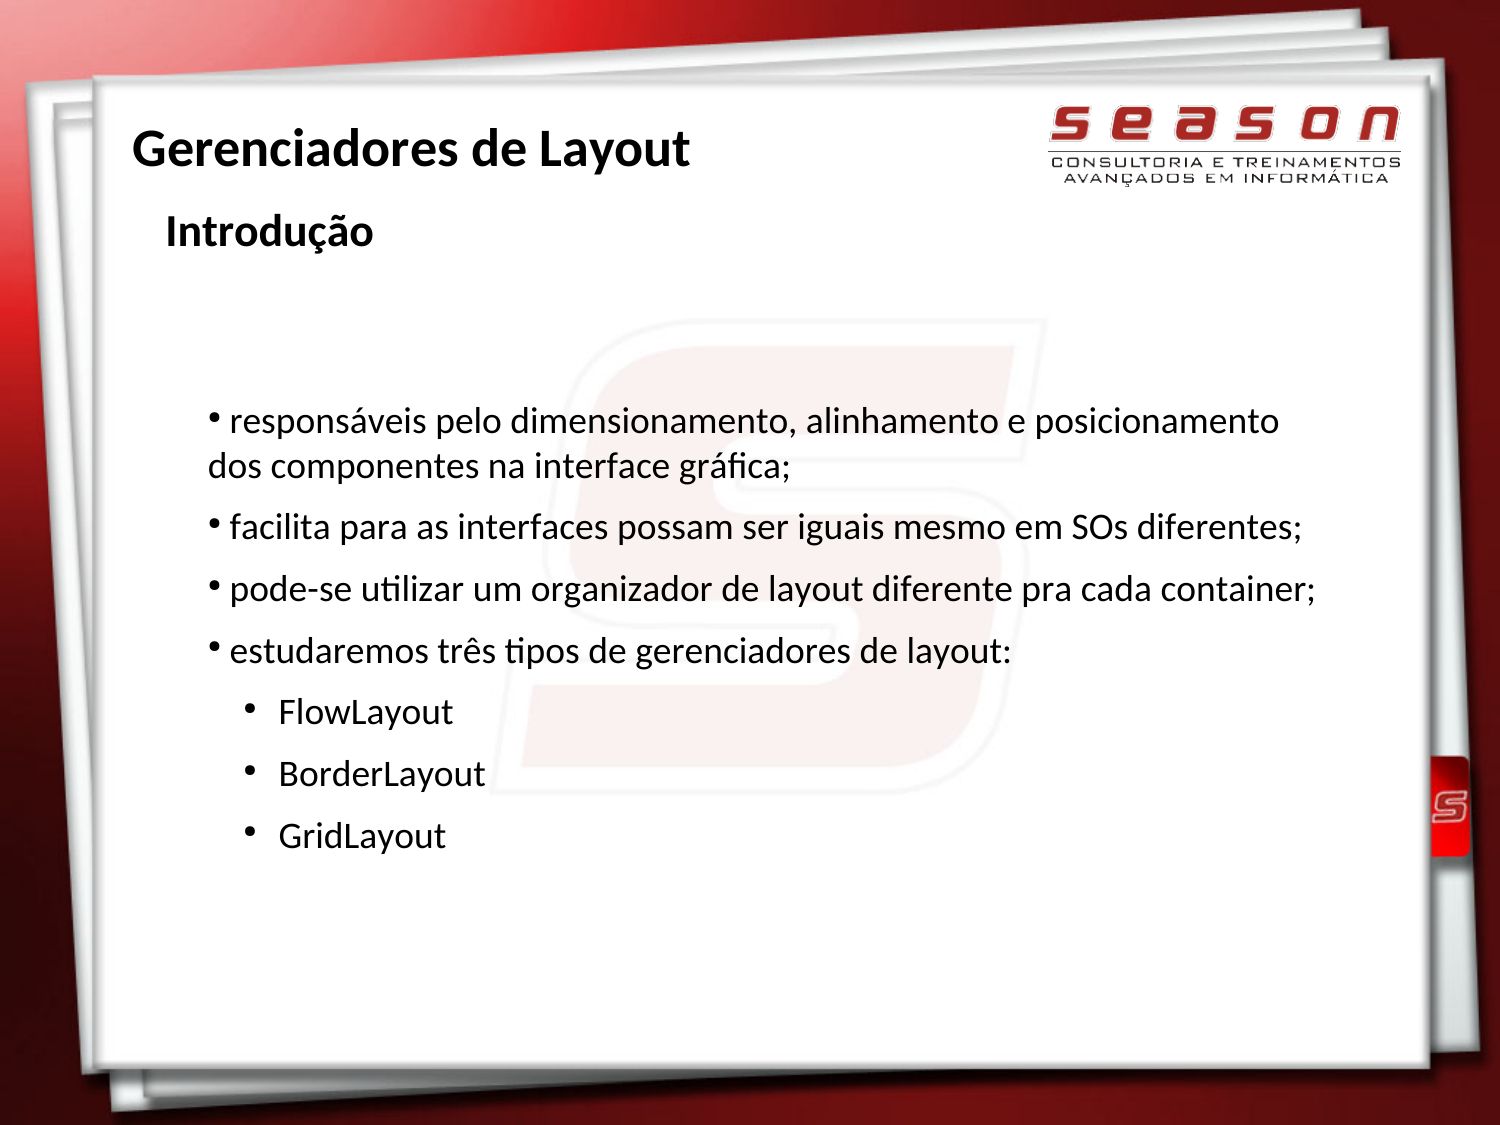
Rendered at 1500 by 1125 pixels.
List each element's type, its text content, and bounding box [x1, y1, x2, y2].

text_box Introdução [165, 200, 1240, 256]
picture [0, 0, 1500, 1125]
text_box responsáveis pelo dimensionamento, alinhamento e posicionamento dos componentes na interface gráfica; facilita para as interfaces possam ser iguais mesmo em SOs diferentes; pode-se utilizar um organizador de layout diferente pra cada container; estudaremos três tipos de gerenciadores de layout: FlowLayout BorderLayout GridLayout [207, 350, 1328, 901]
title Gerenciadores de Layout [118, 33, 1394, 257]
